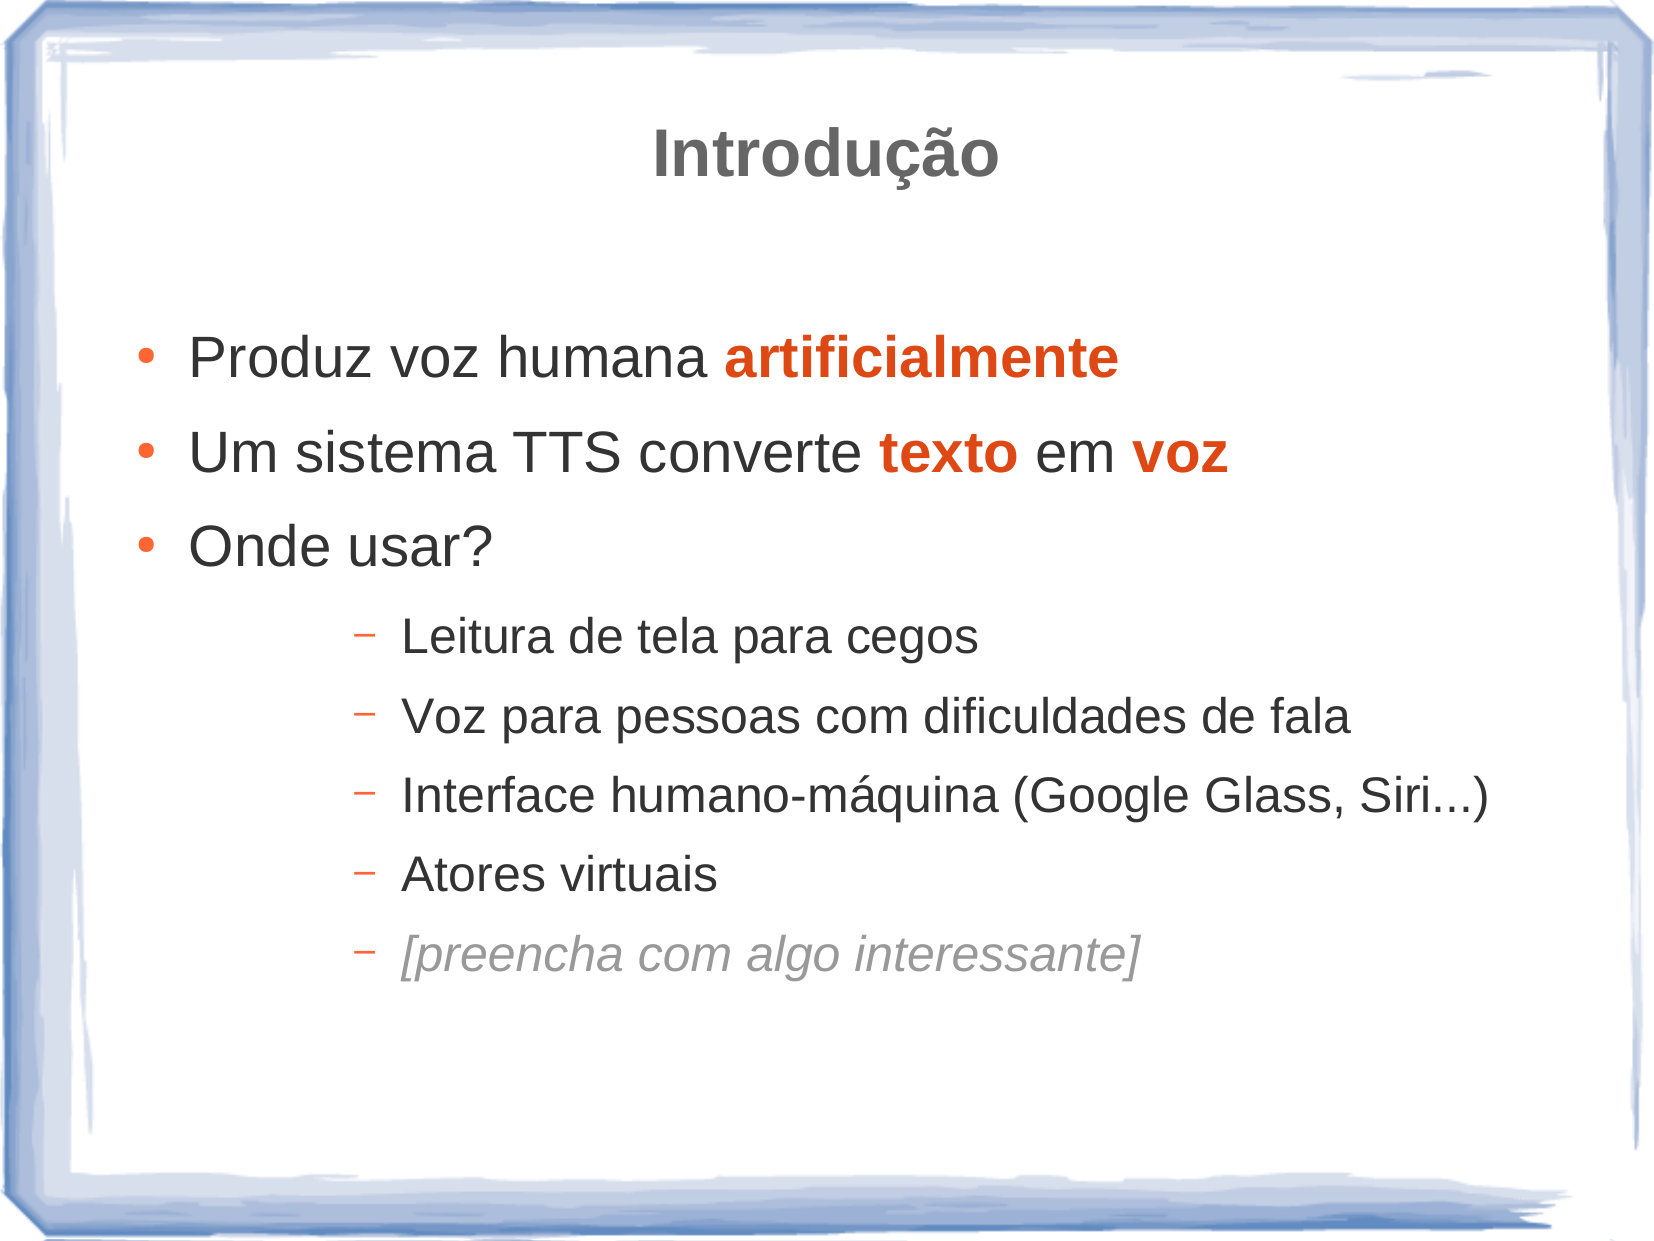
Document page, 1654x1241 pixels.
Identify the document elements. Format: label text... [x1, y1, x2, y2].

picture [0, 0, 1654, 1241]
title Introdução [82, 49, 1571, 257]
list Produz voz humana artificialmente Um sistema TTS converte texto em voz Onde usar? Leitura de tela para cegos Voz para pessoas com dificuldades de fala Interface humano-máquina (Google Glass, Siri...) Atores virtuais [preencha com algo interessante] [118, 324, 1571, 1045]
